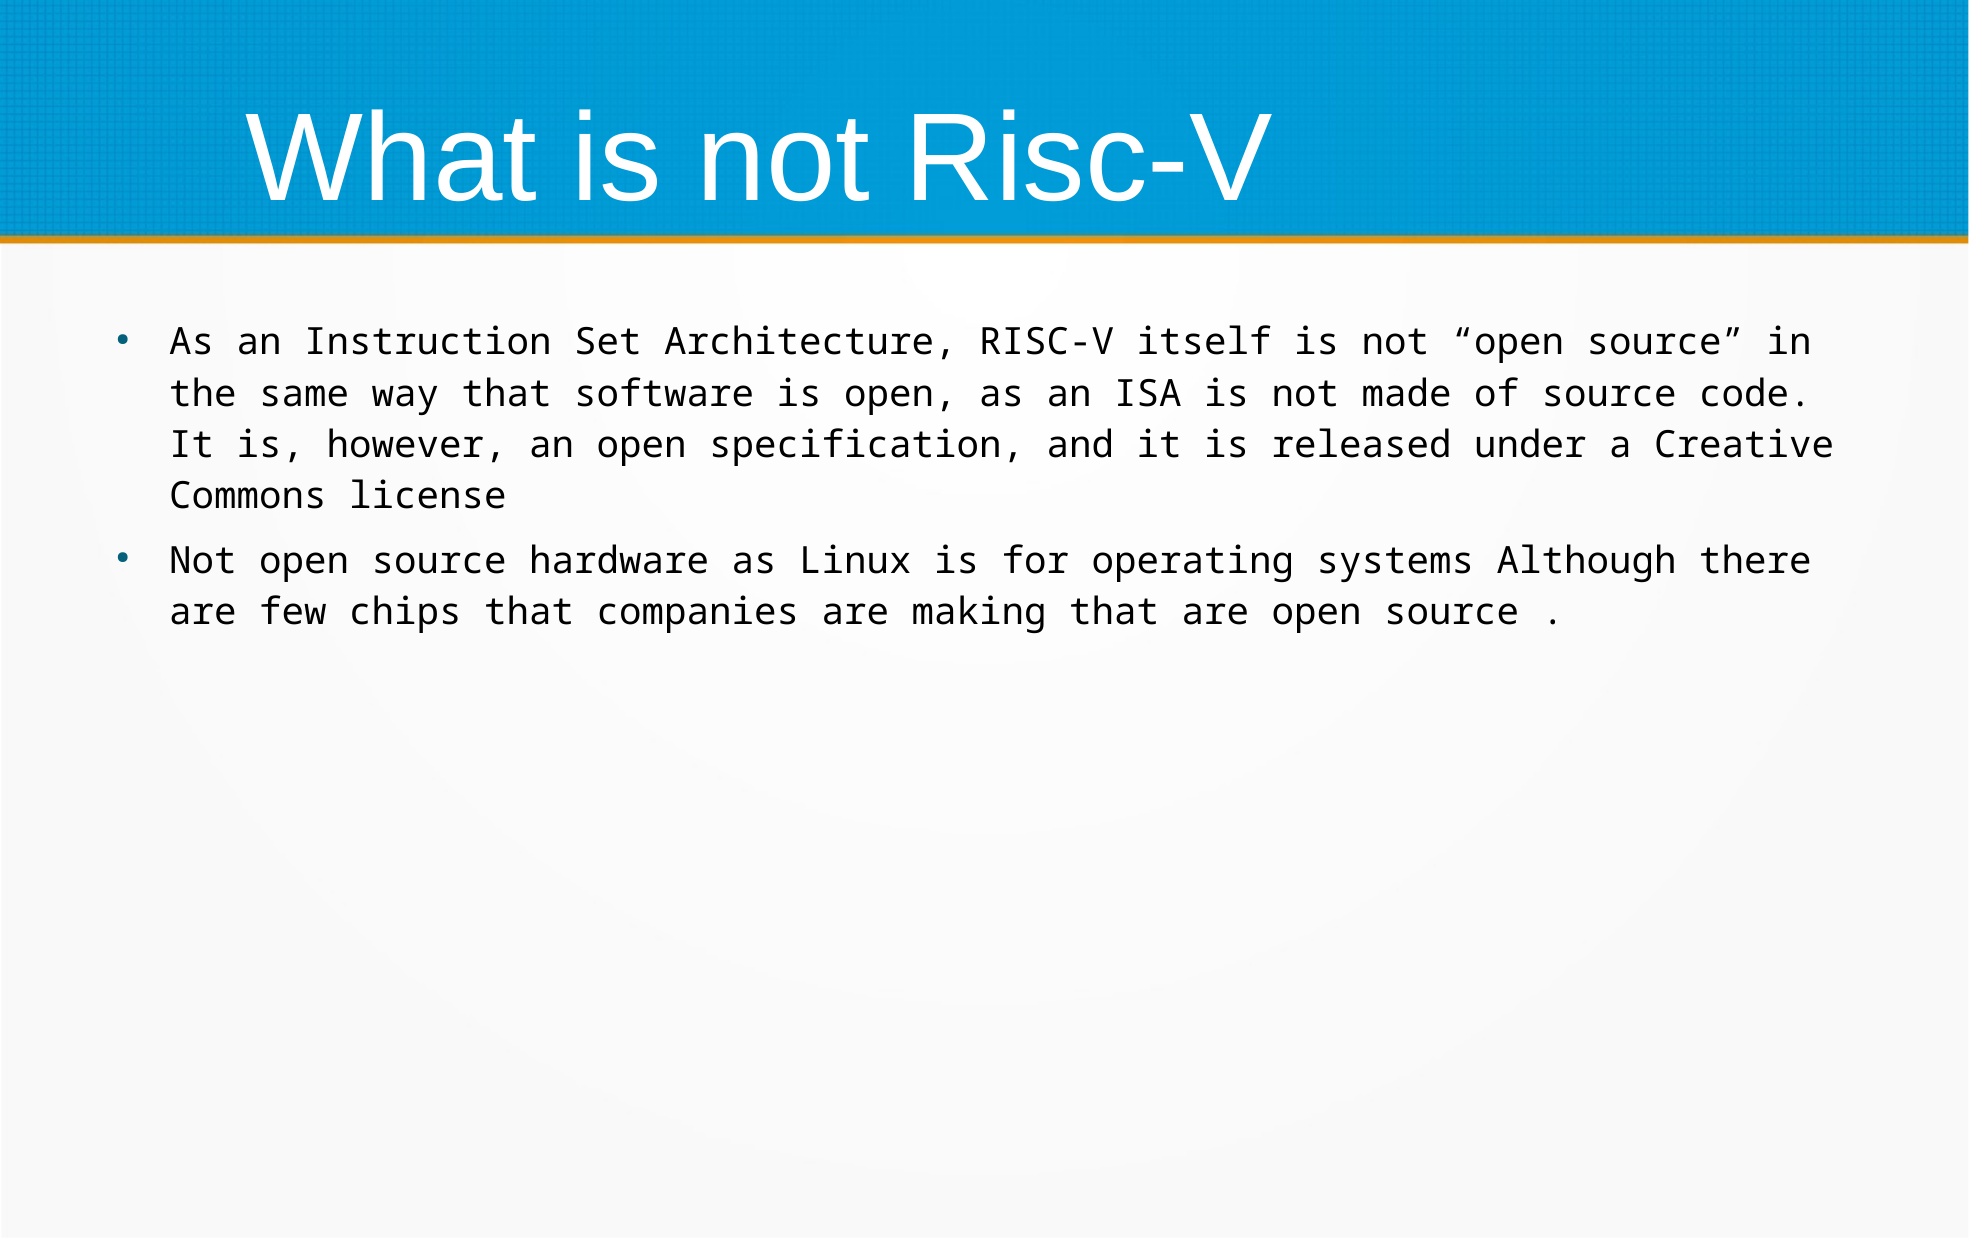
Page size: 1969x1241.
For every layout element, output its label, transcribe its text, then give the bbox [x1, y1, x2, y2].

picture [0, 233, 1969, 1241]
title What is not Risc-V [98, 19, 1870, 227]
list As an Instruction Set Architecture, RISC-V itself is not “open source” in the same way that software is open, as an ISA is not made of source code. It is, however, an open specification, and it is released under a Creative Commons license Not open source hardware as Linux is for operating systems Although there are few chips that companies are making that are open source . [98, 315, 1861, 1081]
